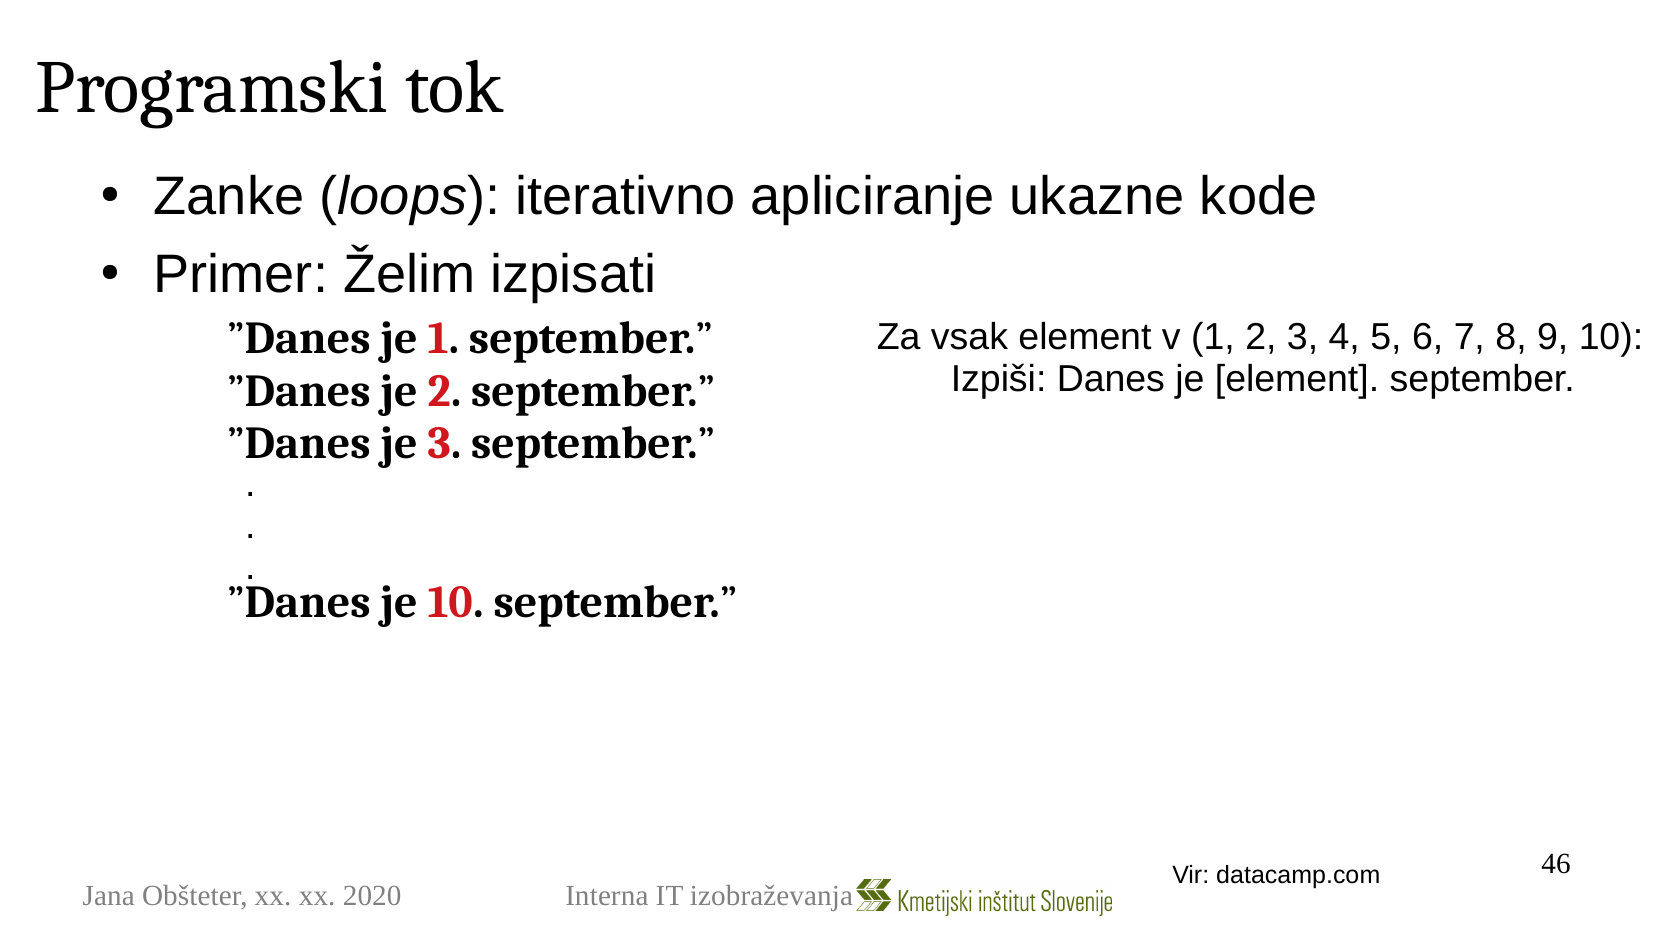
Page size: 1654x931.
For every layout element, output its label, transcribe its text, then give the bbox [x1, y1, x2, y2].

text_box . . . [230, 454, 313, 596]
title Programski tok [35, 21, 1524, 154]
list Zanke (loops): iterativno apliciranje ukazne kode Primer: Želim izpisati ”Danes je 1. september.” ”Danes je 2. september.” ”Danes je 3. september.” ”Danes je 10. september.” [82, 165, 1642, 827]
text_box Za vsak element v (1, 2, 3, 4, 5, 6, 7, 8, 9, 10): Izpiši: Danes je [element]. september. [862, 308, 1654, 449]
text_box Vir: datacamp.com [1157, 853, 1430, 897]
picture [856, 879, 1112, 916]
